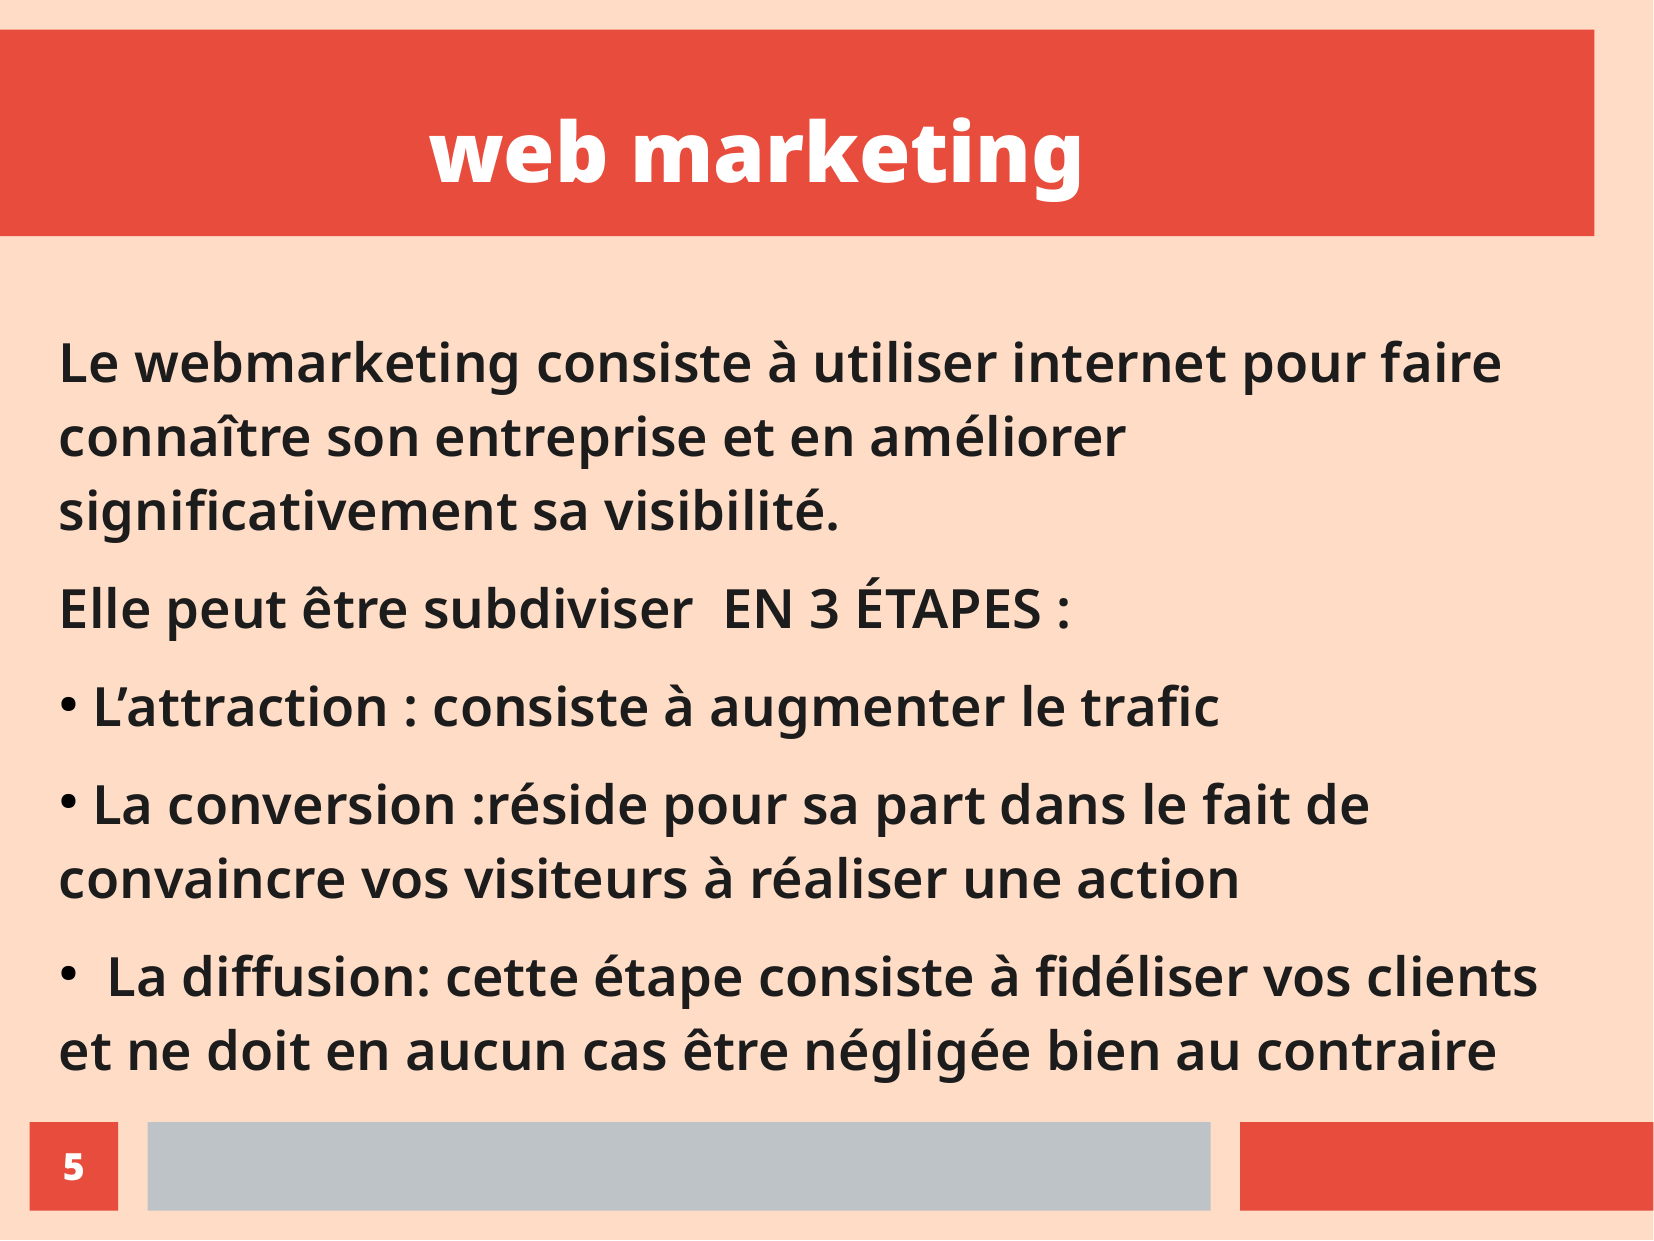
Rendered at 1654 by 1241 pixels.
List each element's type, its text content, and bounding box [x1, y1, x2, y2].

list Le webmarketing consiste à utiliser internet pour faire connaître son entreprise et en améliorer significativement sa visibilité. Elle peut être subdiviser EN 3 ÉTAPES : L’attraction : consiste à augmenter le trafic La conversion :réside pour sa part dans le fait de convaincre vos visiteurs à réaliser une action La diffusion: cette étape consiste à fidéliser vos clients et ne doit en aucun cas être négligée bien au contraire [59, 324, 1565, 1093]
title web marketing [59, 59, 1595, 207]
